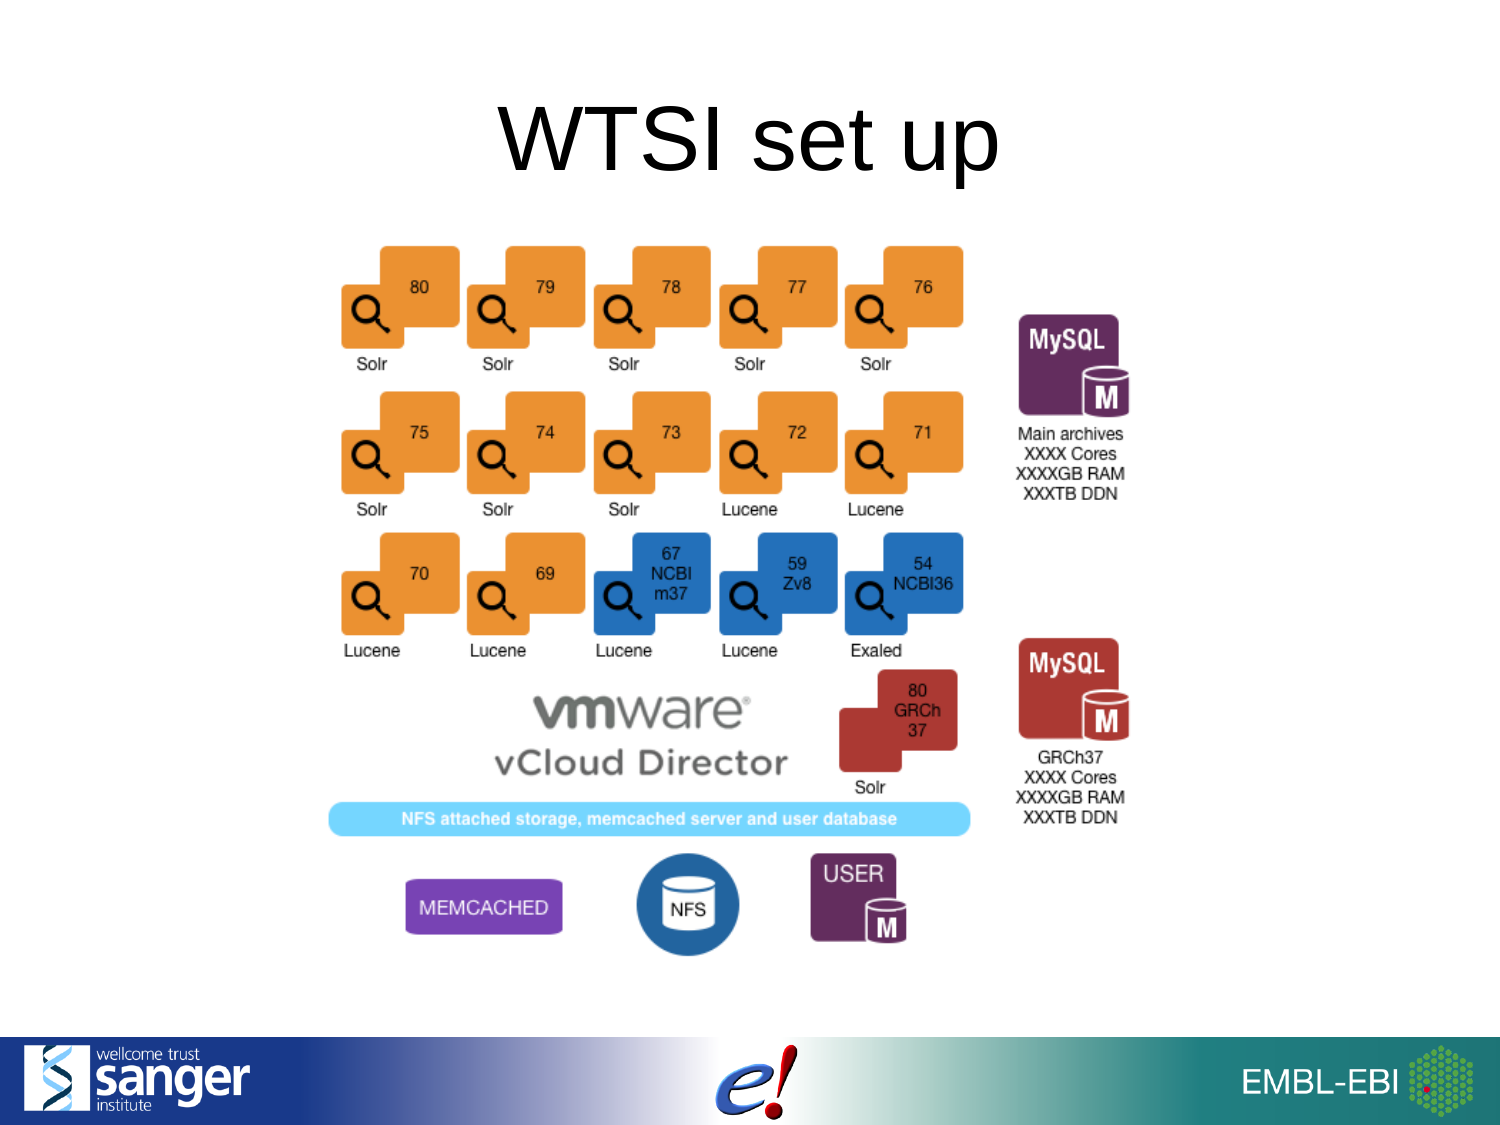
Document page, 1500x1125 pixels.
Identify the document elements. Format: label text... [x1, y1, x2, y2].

picture [0, 1037, 1500, 1125]
picture [316, 233, 1146, 969]
title WTSI set up [75, 44, 1425, 233]
